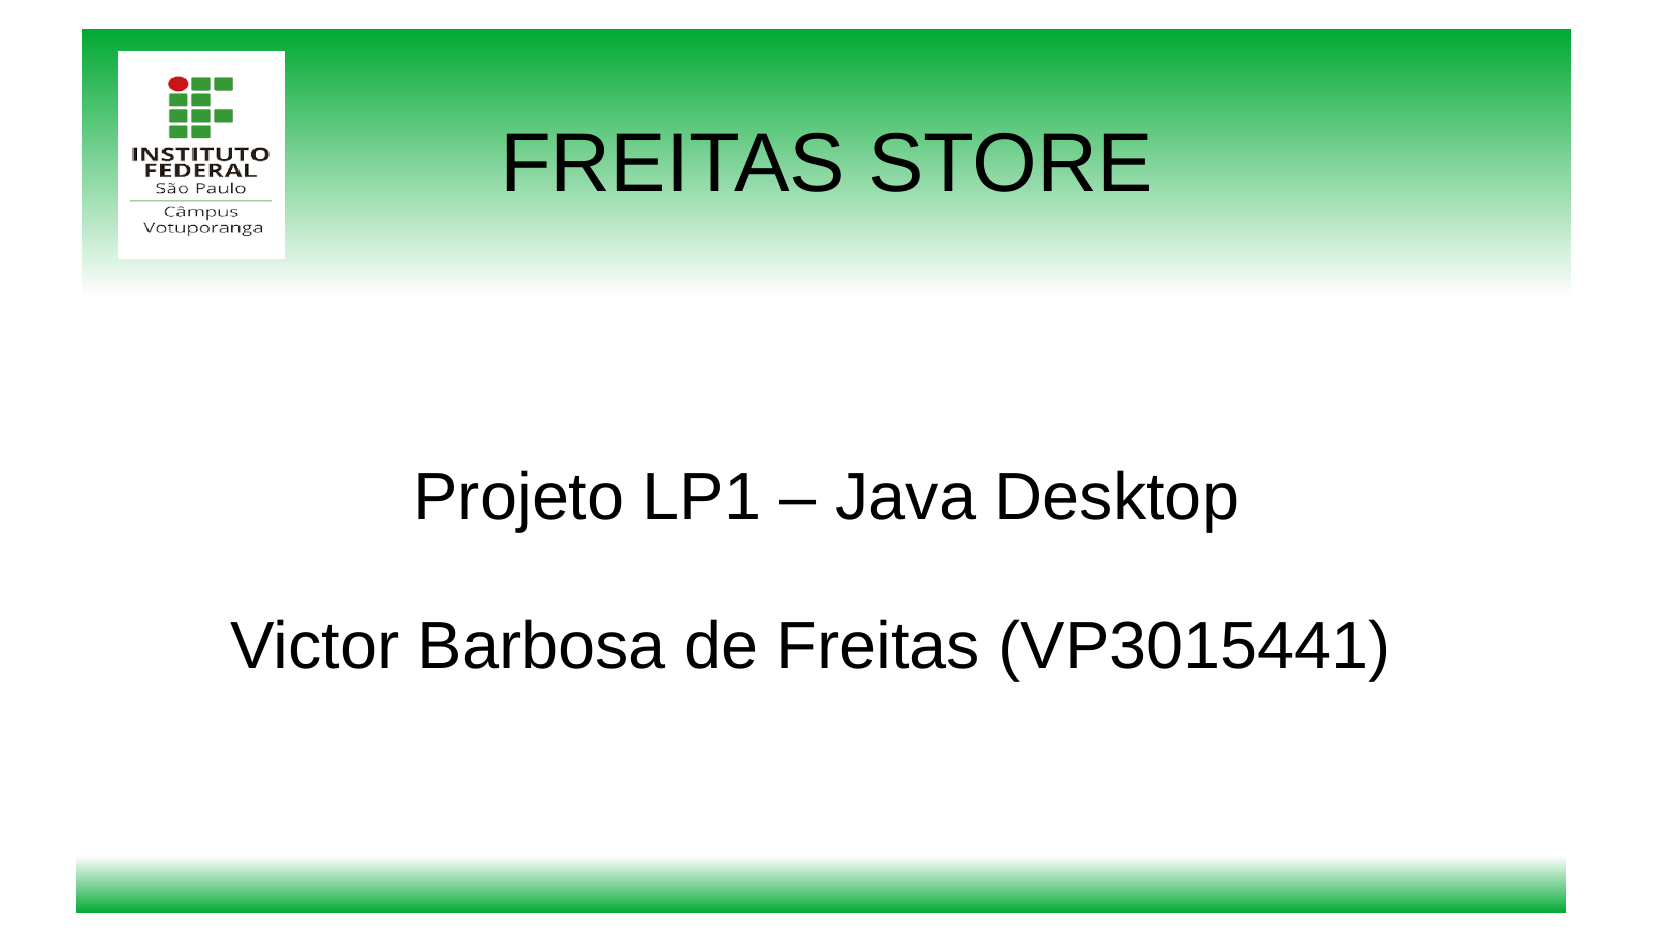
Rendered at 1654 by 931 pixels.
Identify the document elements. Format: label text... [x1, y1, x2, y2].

title FREITAS STORE [82, 29, 1571, 296]
subtitle Projeto LP1 – Java Desktop Victor Barbosa de Freitas (VP3015441) [82, 383, 1571, 798]
title [76, 856, 1565, 913]
picture [118, 51, 285, 259]
